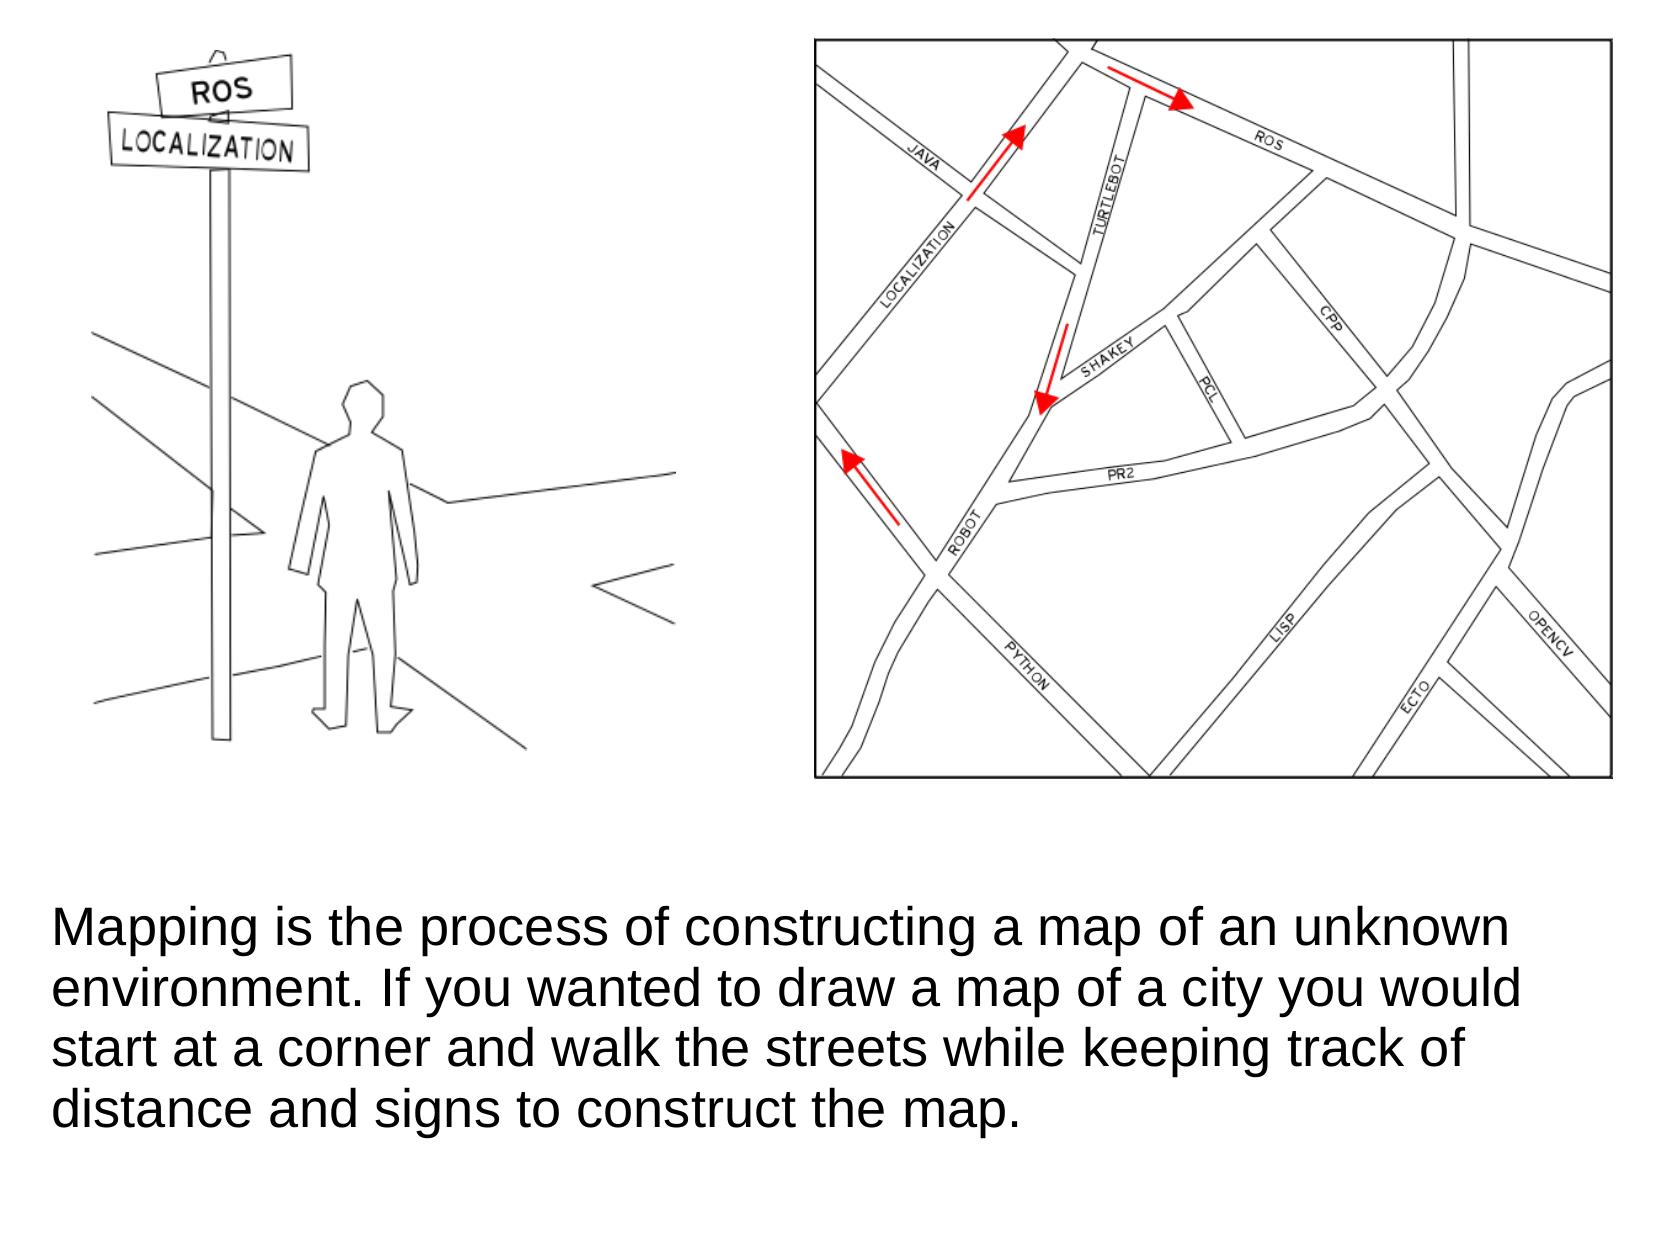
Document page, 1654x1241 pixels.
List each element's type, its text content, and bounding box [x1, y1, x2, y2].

text_box Mapping is the process of constructing a map of an unknown environment. If you wanted to draw a map of a city you would start at a corner and walk the streets while keeping track of distance and signs to construct the map. [36, 889, 1637, 1146]
picture [814, 38, 1613, 779]
picture [91, 50, 676, 751]
